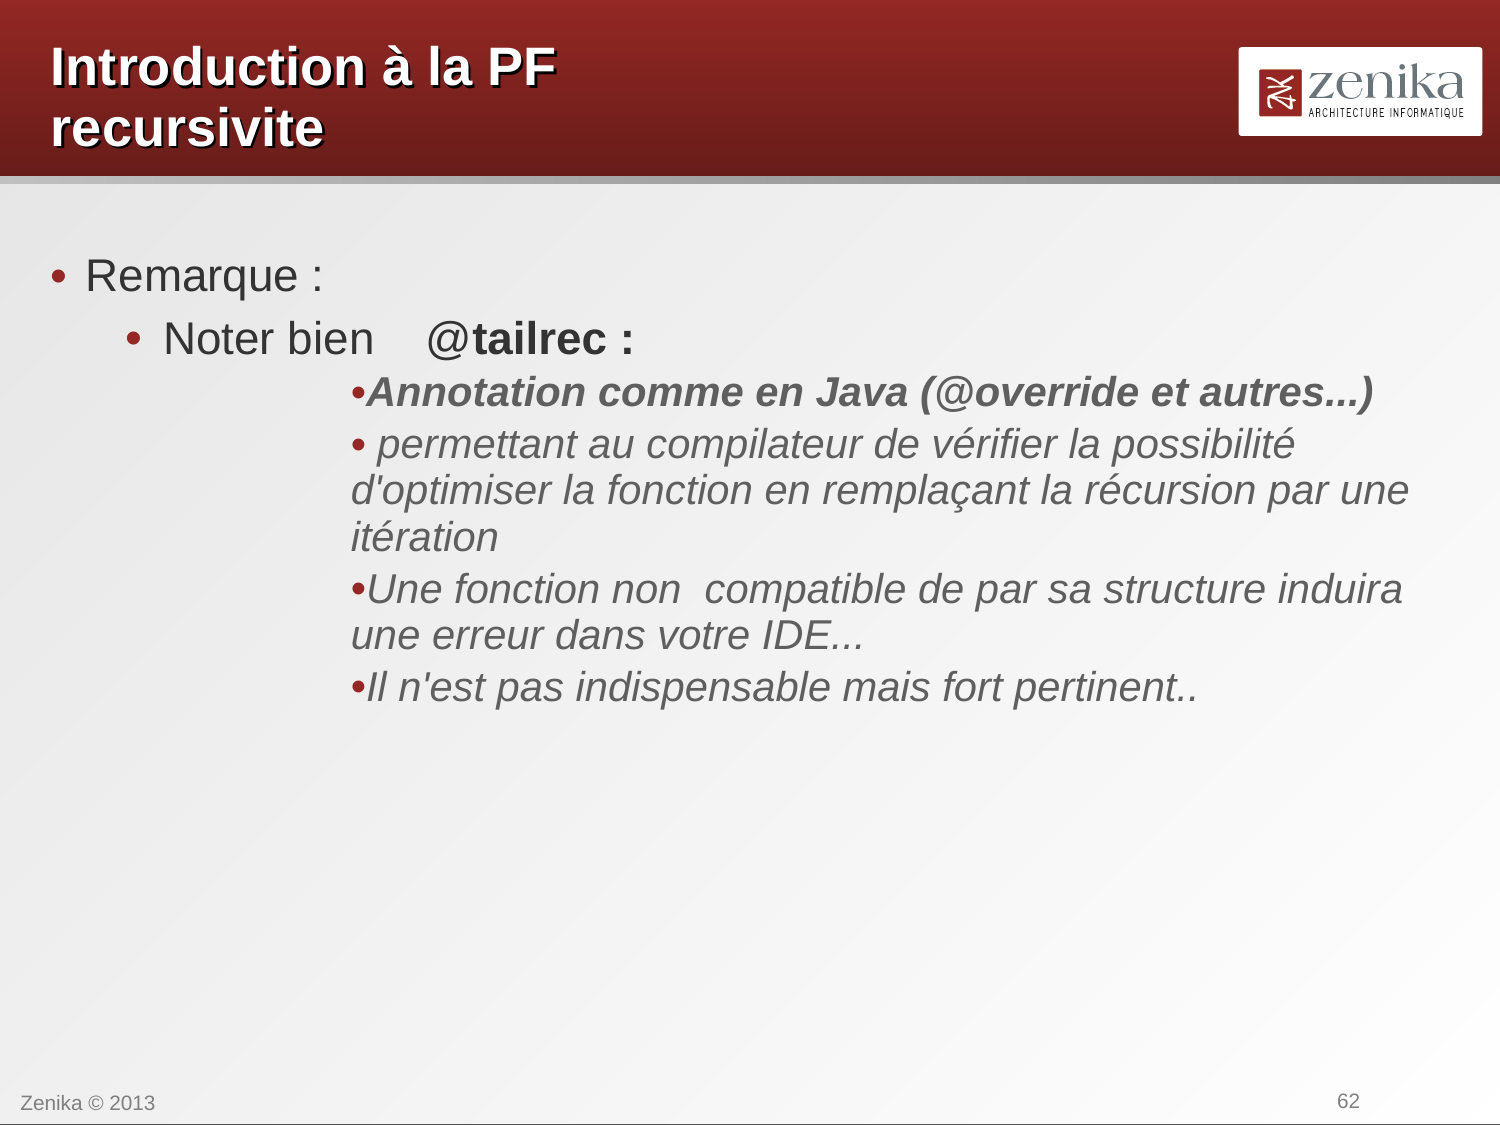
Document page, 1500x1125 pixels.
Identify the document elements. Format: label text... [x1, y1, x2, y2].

title Introduction à la PF recursivite [50, 15, 1206, 180]
picture [1257, 58, 1464, 125]
list Remarque : Noter bien @tailrec : Annotation comme en Java (@override et autres...) permettant au compilateur de vérifier la possibilité d'optimiser la fonction en remplaçant la récursion par une itération Une fonction non compatible de par sa structure induira une erreur dans votre IDE... Il n'est pas indispensable mais fort pertinent.. [50, 249, 1435, 1079]
